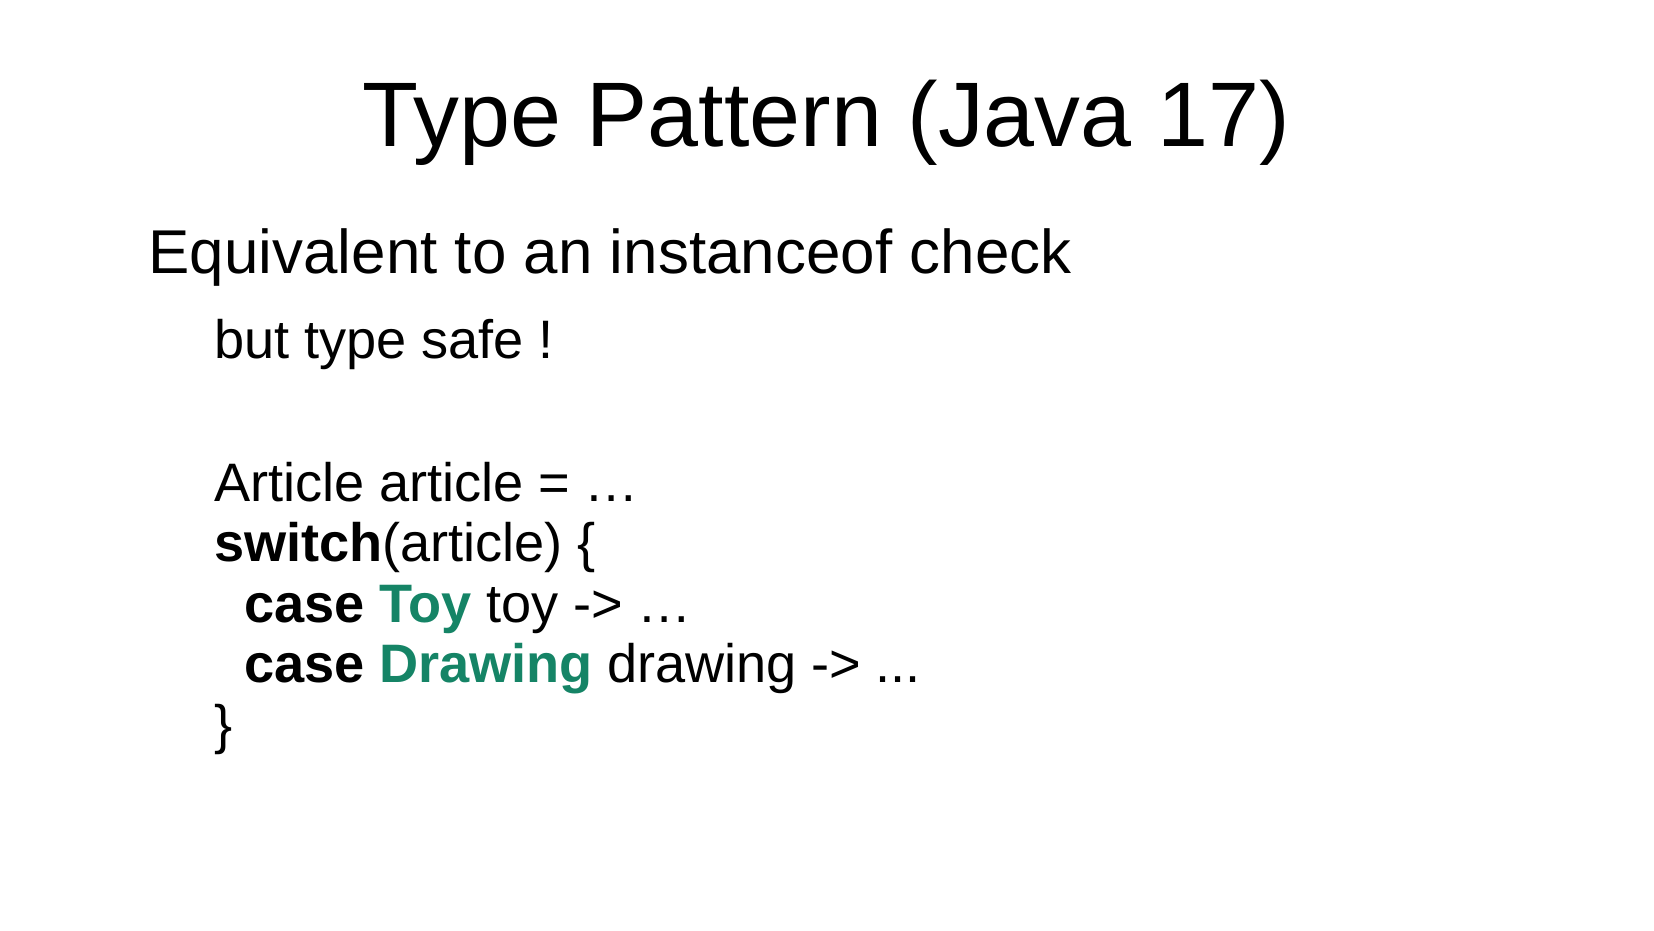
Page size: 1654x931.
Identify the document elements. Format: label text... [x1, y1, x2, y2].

title Type Pattern (Java 17) [82, 37, 1571, 193]
list Equivalent to an instanceof check but type safe ! Article article = … switch(article) { case Toy toy -> … case Drawing drawing -> ... } [82, 217, 1571, 758]
